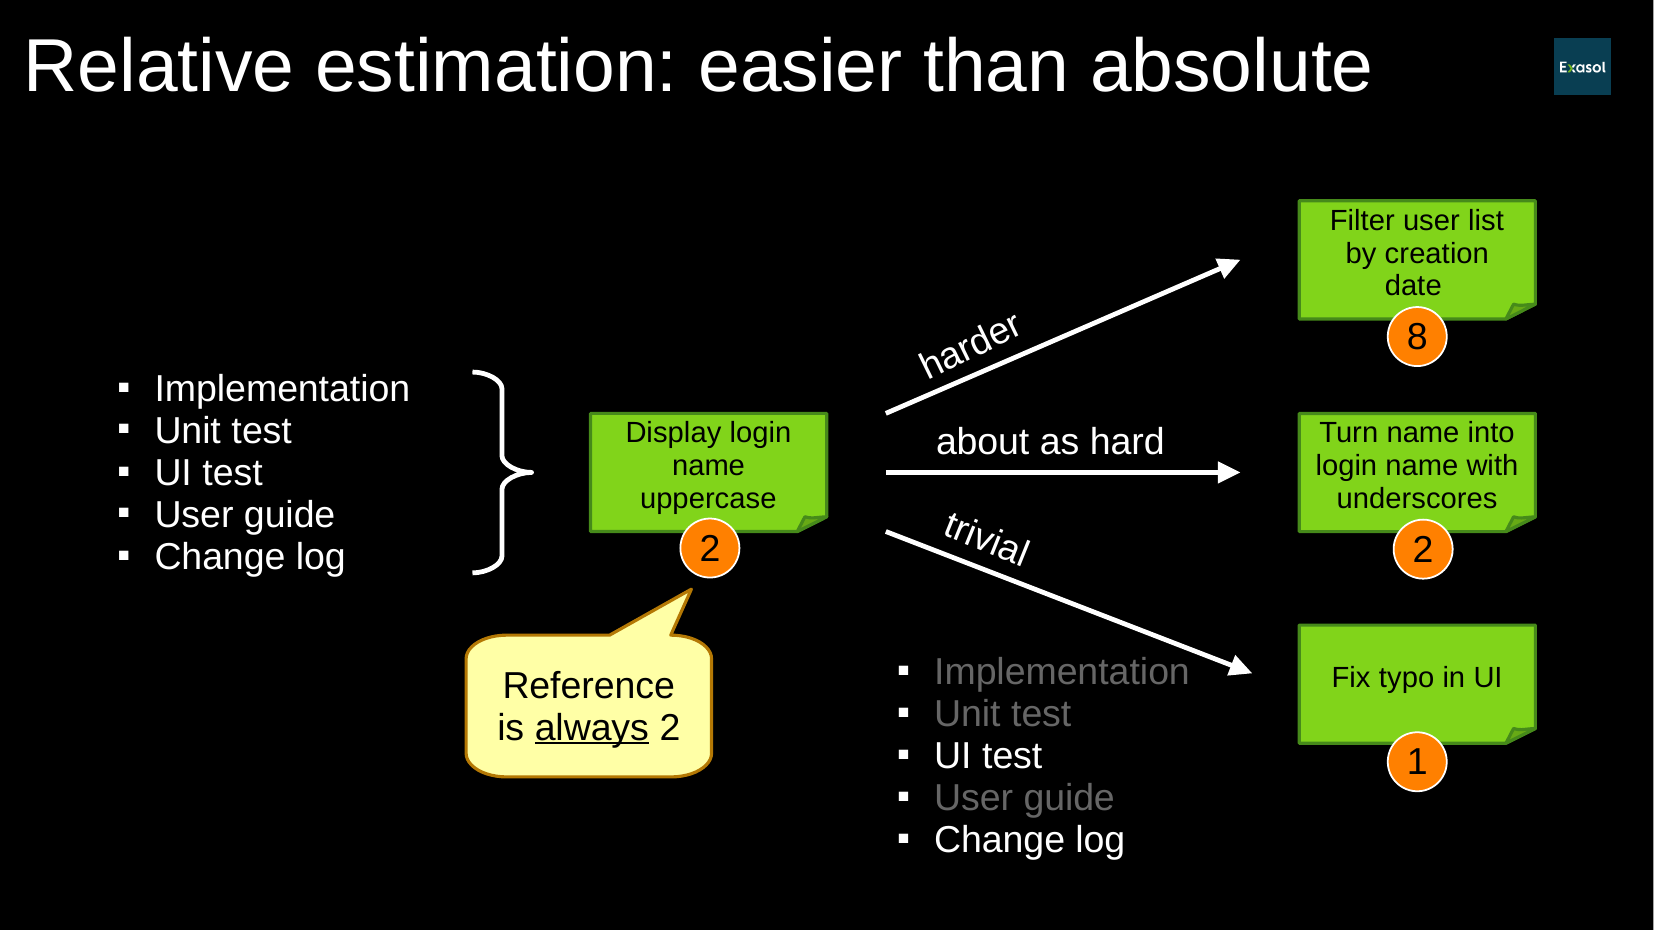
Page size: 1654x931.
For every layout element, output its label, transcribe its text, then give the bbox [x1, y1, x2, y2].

text_box 2 [1393, 519, 1453, 579]
text_box trivial [922, 490, 1052, 588]
text_box about as hard [921, 413, 1180, 471]
text_box Fix typo in UI [1299, 625, 1536, 744]
text_box 8 [1387, 307, 1447, 367]
text_box Display login name uppercase [590, 413, 827, 532]
picture [1589, 38, 1611, 95]
text_box Reference is always 2 [466, 589, 712, 777]
text_box Implementation Unit test UI test User guide Change log [883, 643, 1205, 869]
text_box Implementation Unit test UI test User guide Change log [104, 359, 426, 585]
text_box Turn name into login name with underscores [1299, 413, 1536, 532]
text_box Filter user list by creation date [1299, 200, 1536, 319]
text_box 1 [1387, 732, 1447, 792]
text_box harder [896, 289, 1045, 401]
title Relative estimation: easier than absolute [23, 11, 1589, 119]
text_box 2 [680, 518, 740, 578]
